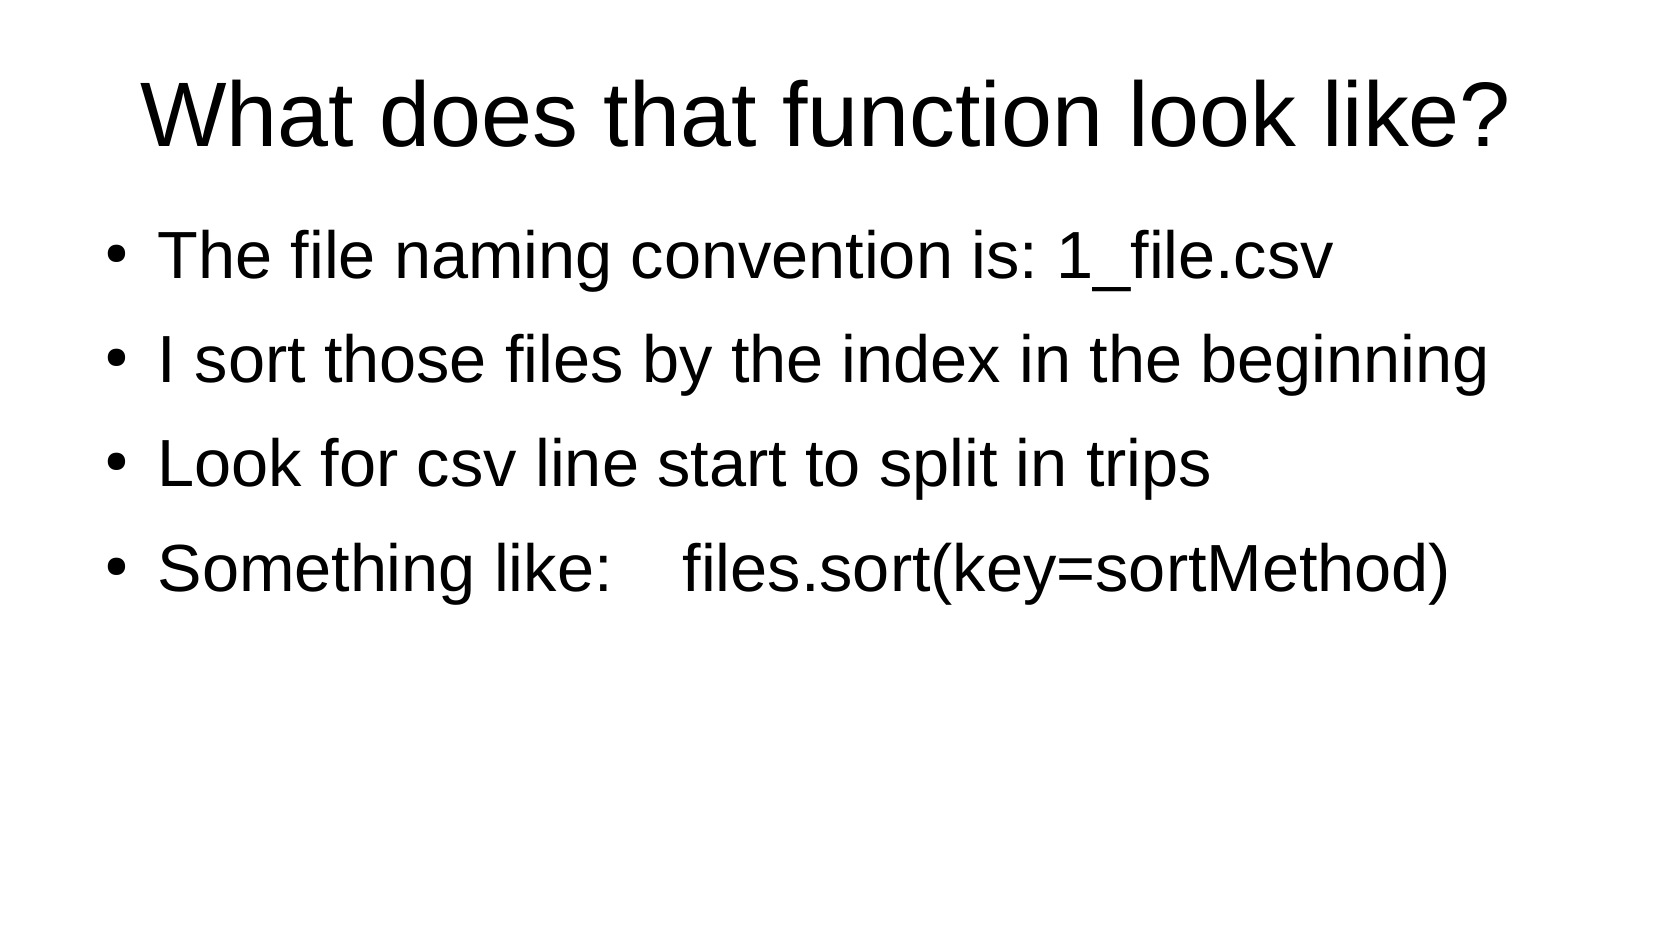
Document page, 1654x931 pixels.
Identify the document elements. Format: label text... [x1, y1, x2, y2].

title What does that function look like? [82, 37, 1571, 193]
list The file naming convention is: 1_file.csv I sort those files by the index in the beginning Look for csv line start to split in trips Something like: files.sort(key=sortMethod) [86, 217, 1576, 758]
